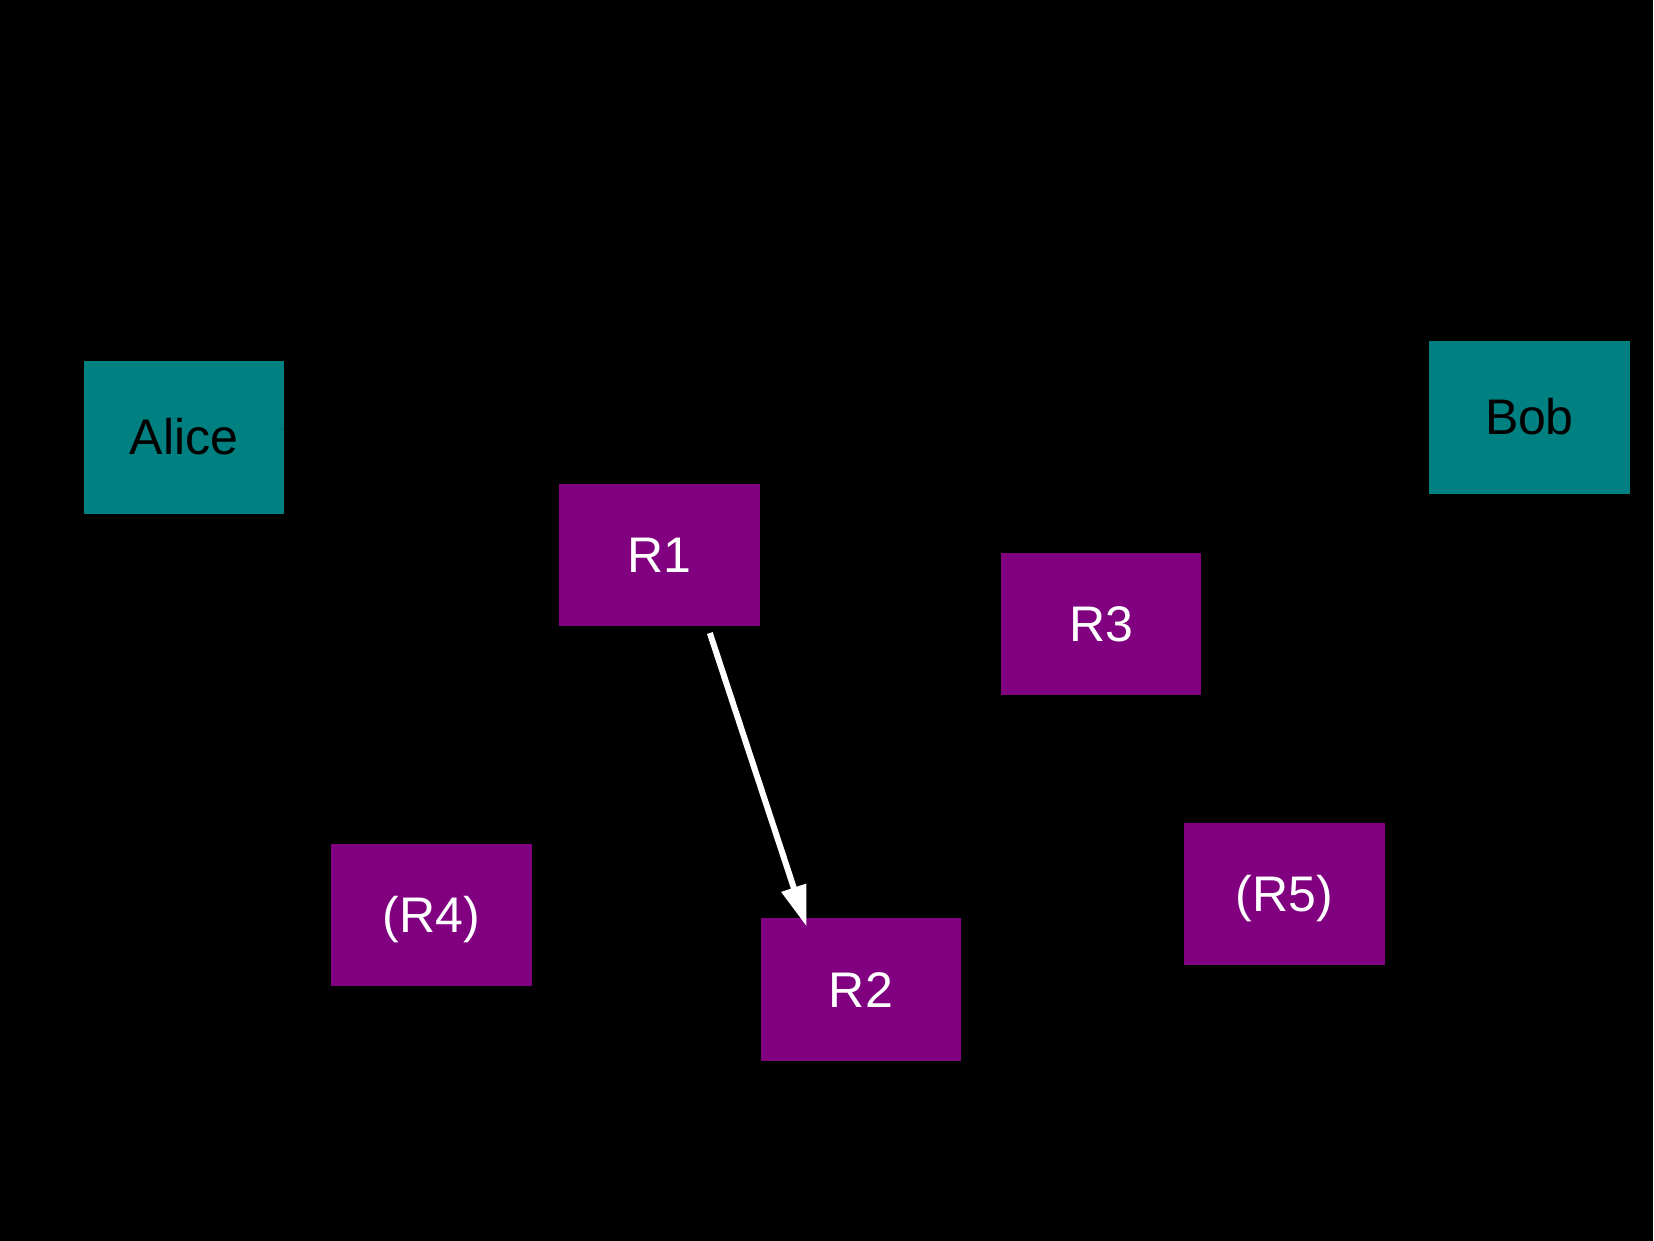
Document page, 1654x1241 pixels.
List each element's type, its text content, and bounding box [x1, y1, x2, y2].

text_box R3 [1000, 552, 1202, 696]
text_box (R4) [330, 843, 533, 987]
text_box R2 [760, 917, 962, 1062]
text_box Bob [1428, 340, 1631, 495]
text_box (R5) [1183, 822, 1386, 966]
text_box R1 [558, 483, 761, 627]
text_box Alice [83, 360, 285, 515]
